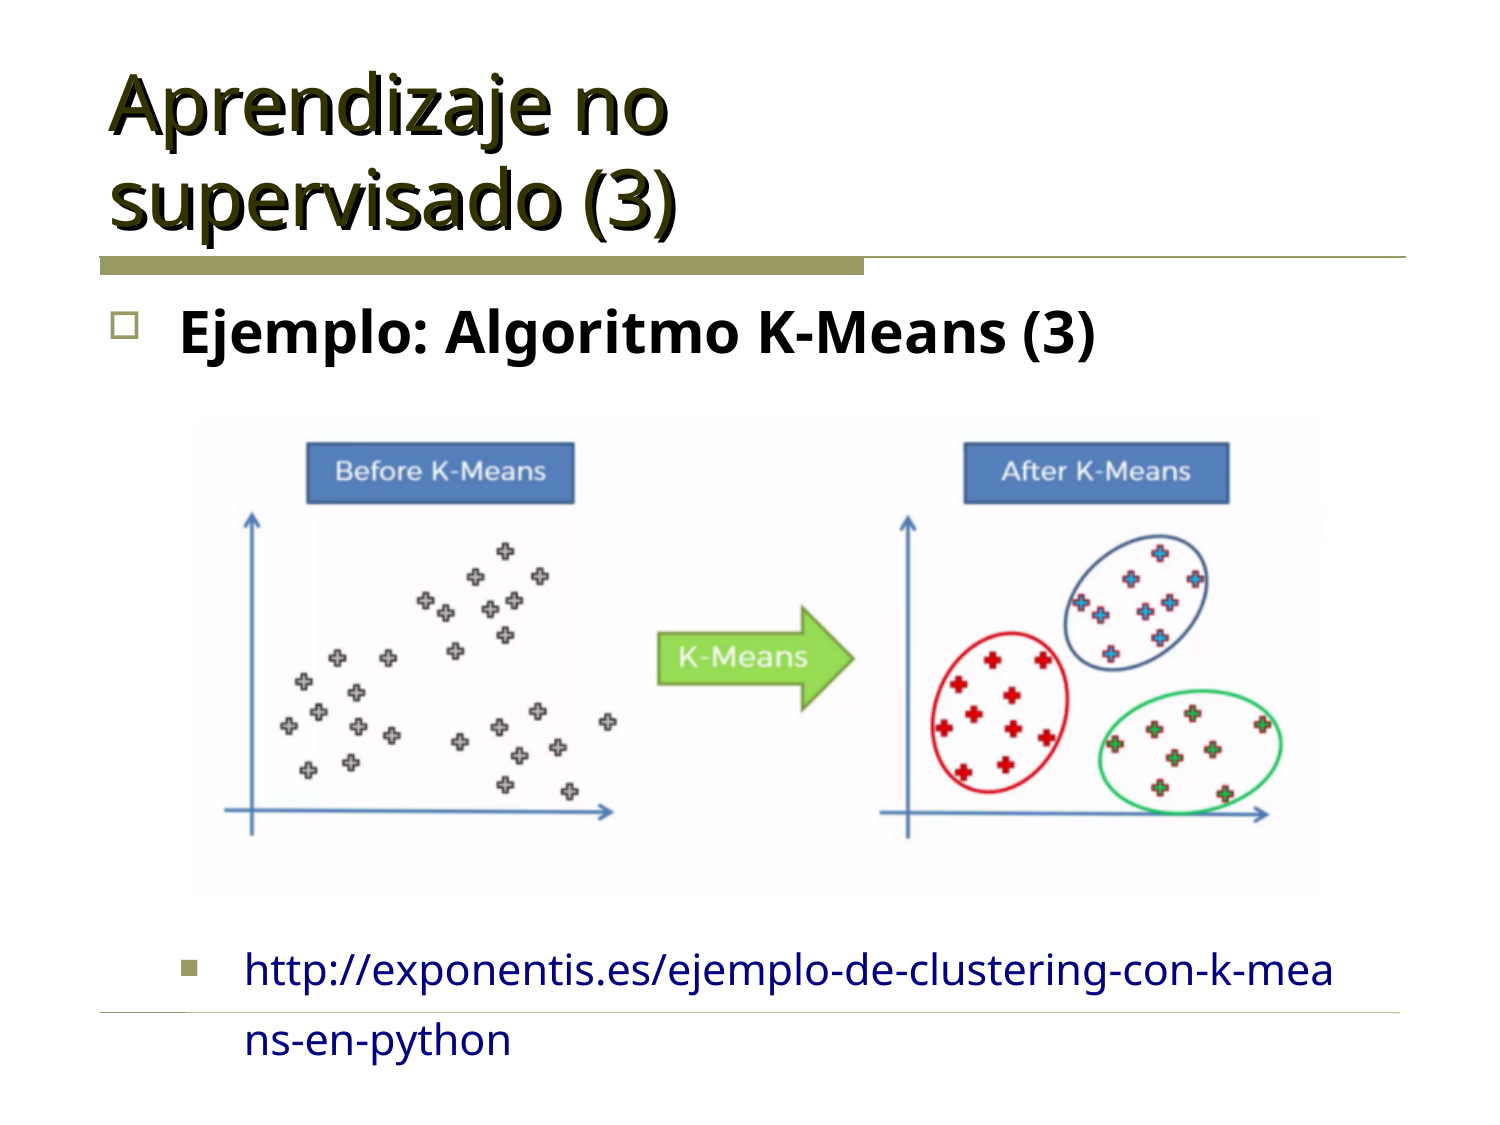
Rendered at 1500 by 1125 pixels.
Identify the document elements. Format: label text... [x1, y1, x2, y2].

picture [195, 419, 1324, 897]
title Aprendizaje no supervisado (3) [94, 50, 1407, 250]
list Ejemplo: Algoritmo K-Means (3) http://exponentis.es/ejemplo-de-clustering-con-k-means-en-python [92, 287, 1353, 1013]
